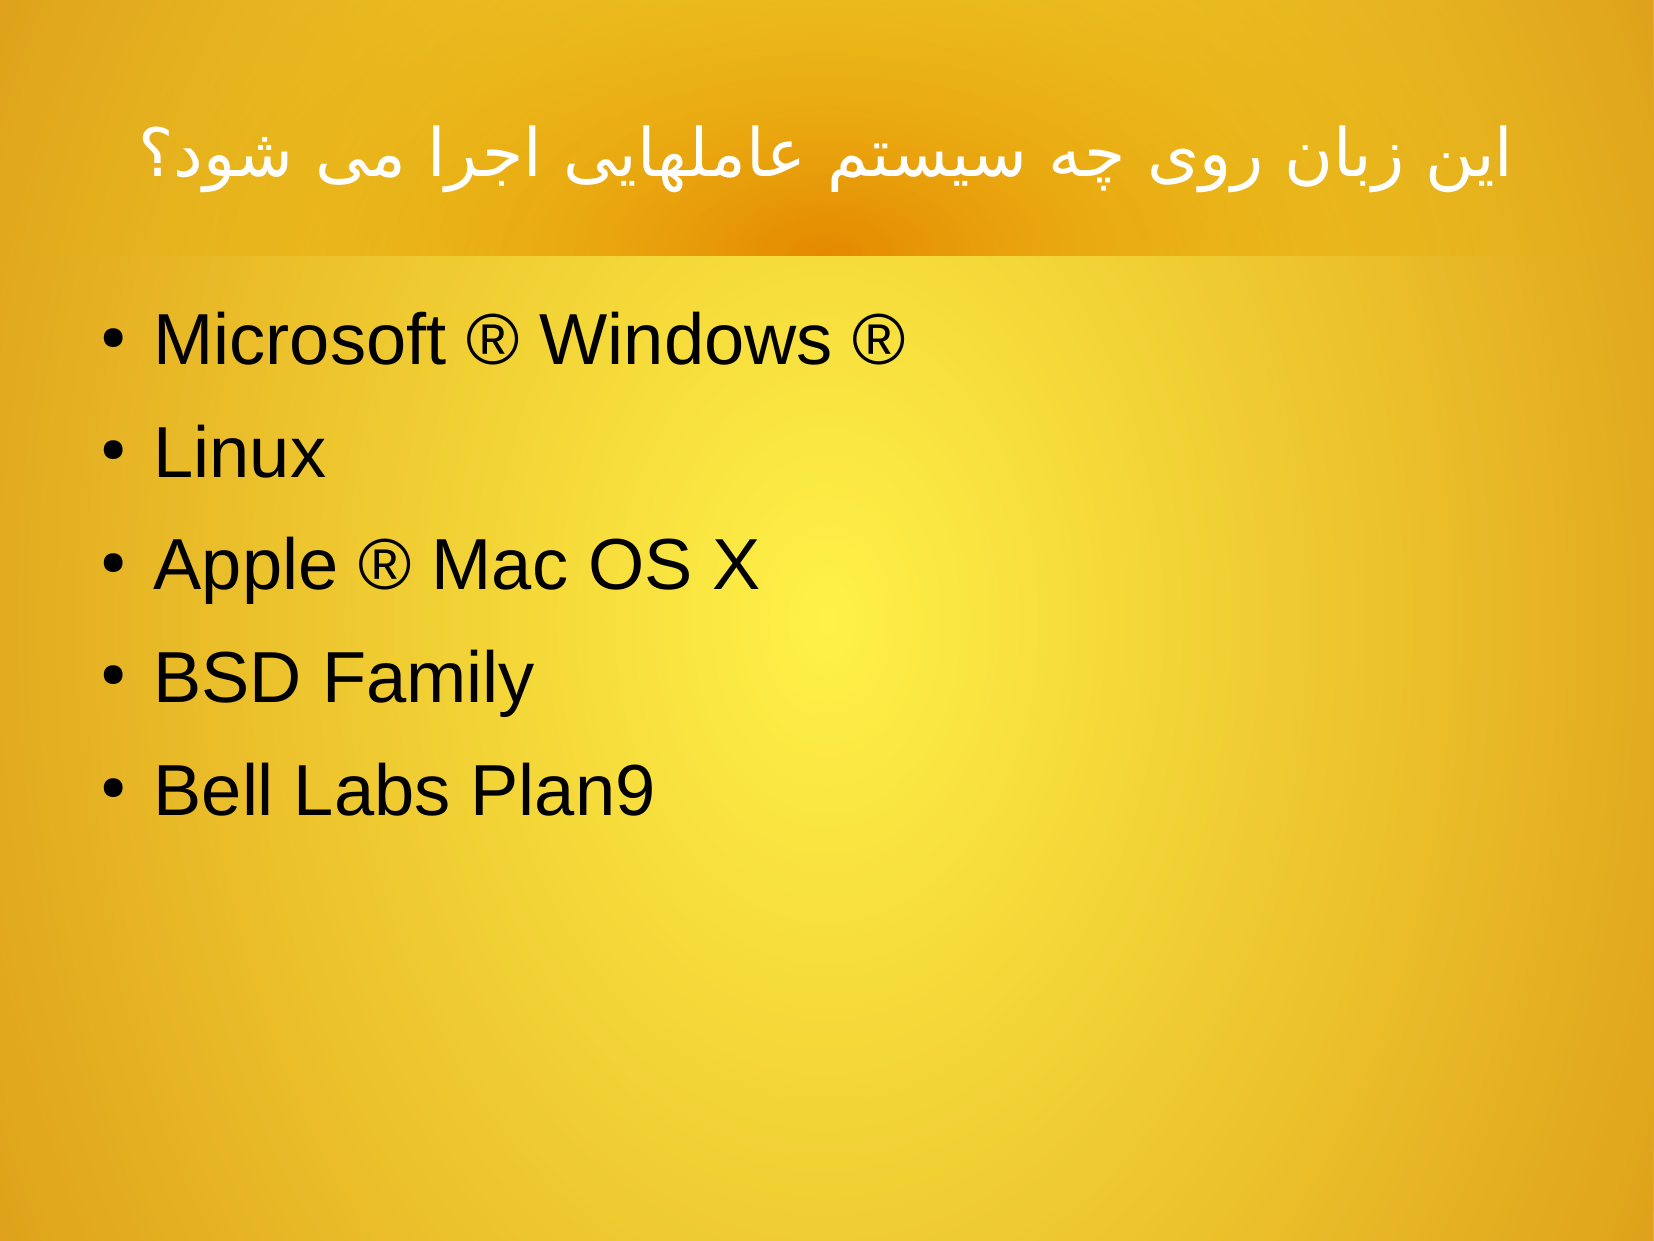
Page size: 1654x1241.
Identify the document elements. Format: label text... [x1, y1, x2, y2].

title این زبان روی چه سیستم عاملهایی اجرا می شود؟ [82, 49, 1571, 257]
list Microsoft ® Windows ® Linux Apple ® Mac OS X BSD Family Bell Labs Plan9 [82, 299, 1571, 1019]
